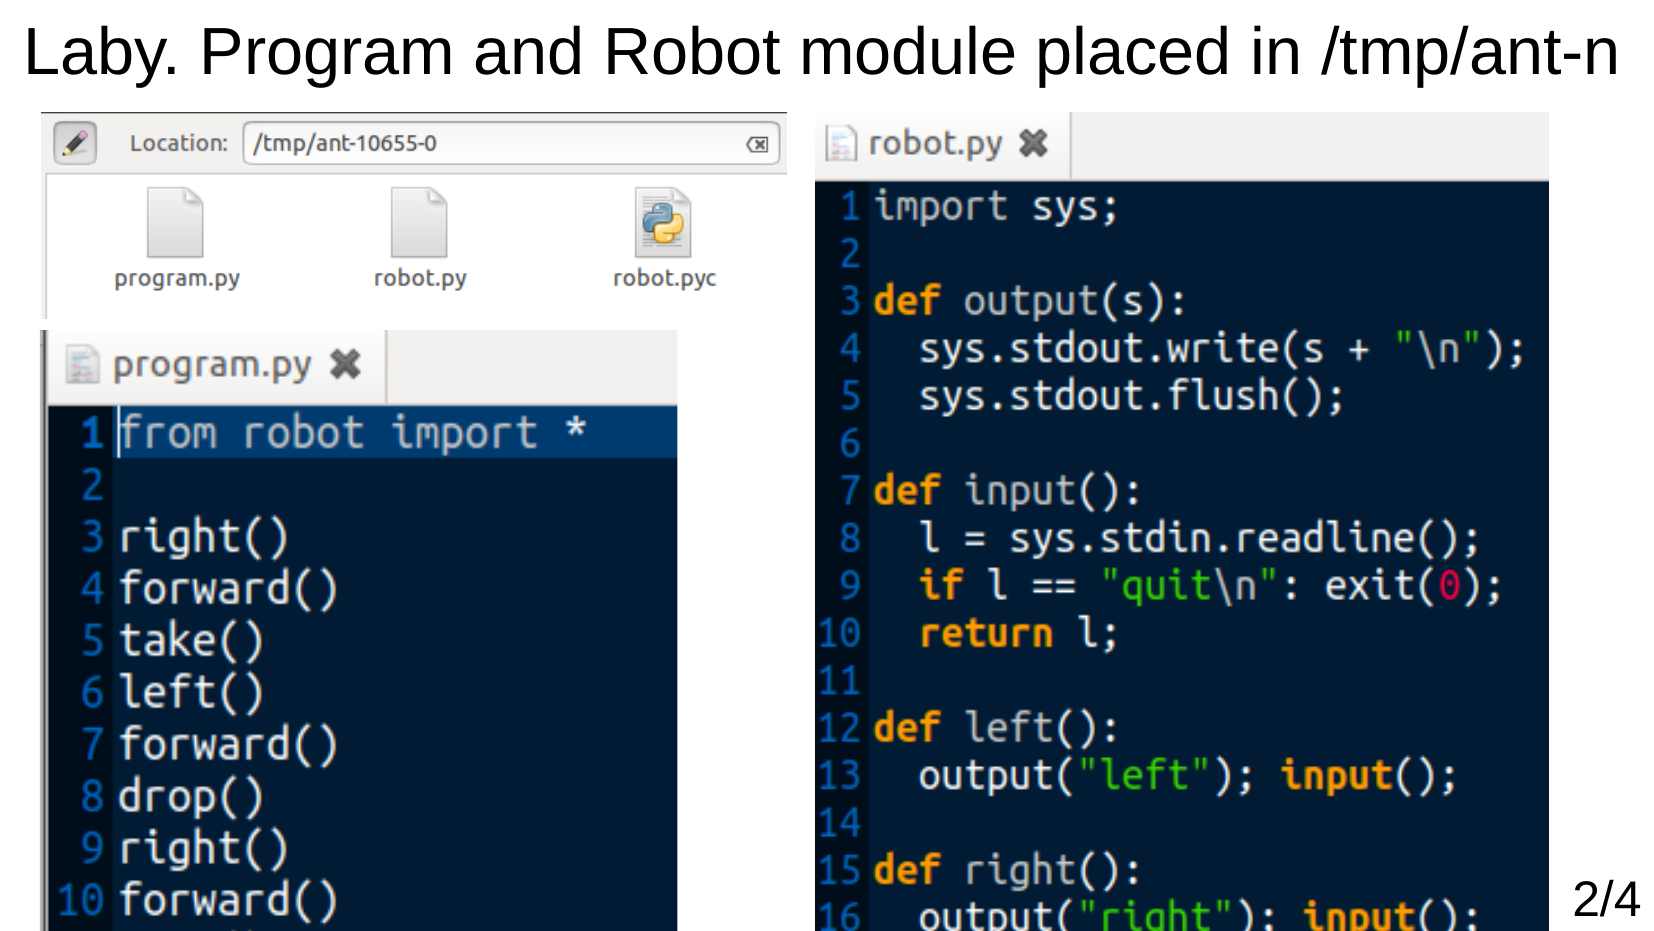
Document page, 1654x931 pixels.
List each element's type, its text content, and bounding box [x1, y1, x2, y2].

picture [39, 330, 678, 931]
picture [815, 112, 1549, 931]
title 2/4 [1549, 871, 1642, 931]
picture [41, 112, 787, 319]
title Laby. Program and Robot module placed in /tmp/ant-n [23, 2, 1642, 101]
